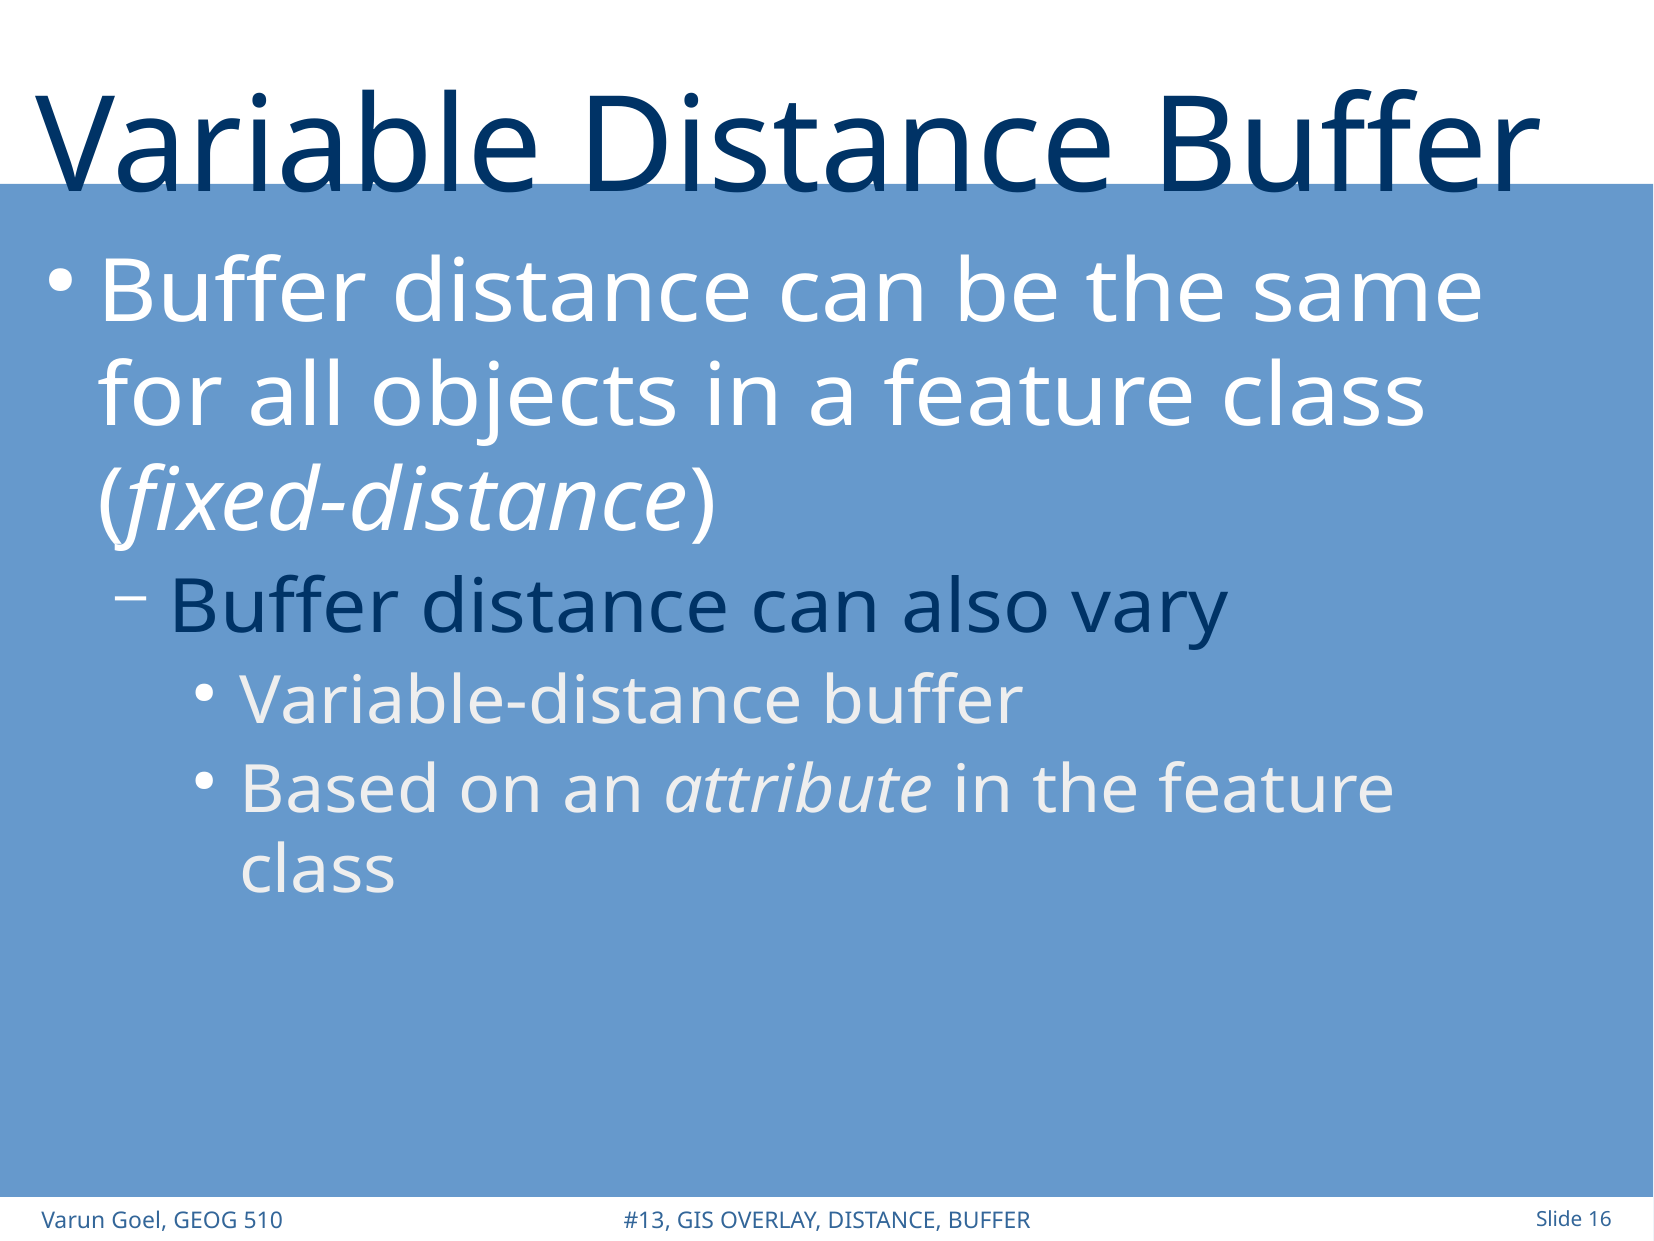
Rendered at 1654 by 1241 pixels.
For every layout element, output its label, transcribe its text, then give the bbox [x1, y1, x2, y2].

title Variable Distance Buffer [35, 35, 1573, 244]
list Buffer distance can be the same for all objects in a feature class (fixed-distance) Buffer distance can also vary Variable-distance buffer Based on an attribute in the feature class [26, 237, 1570, 1156]
